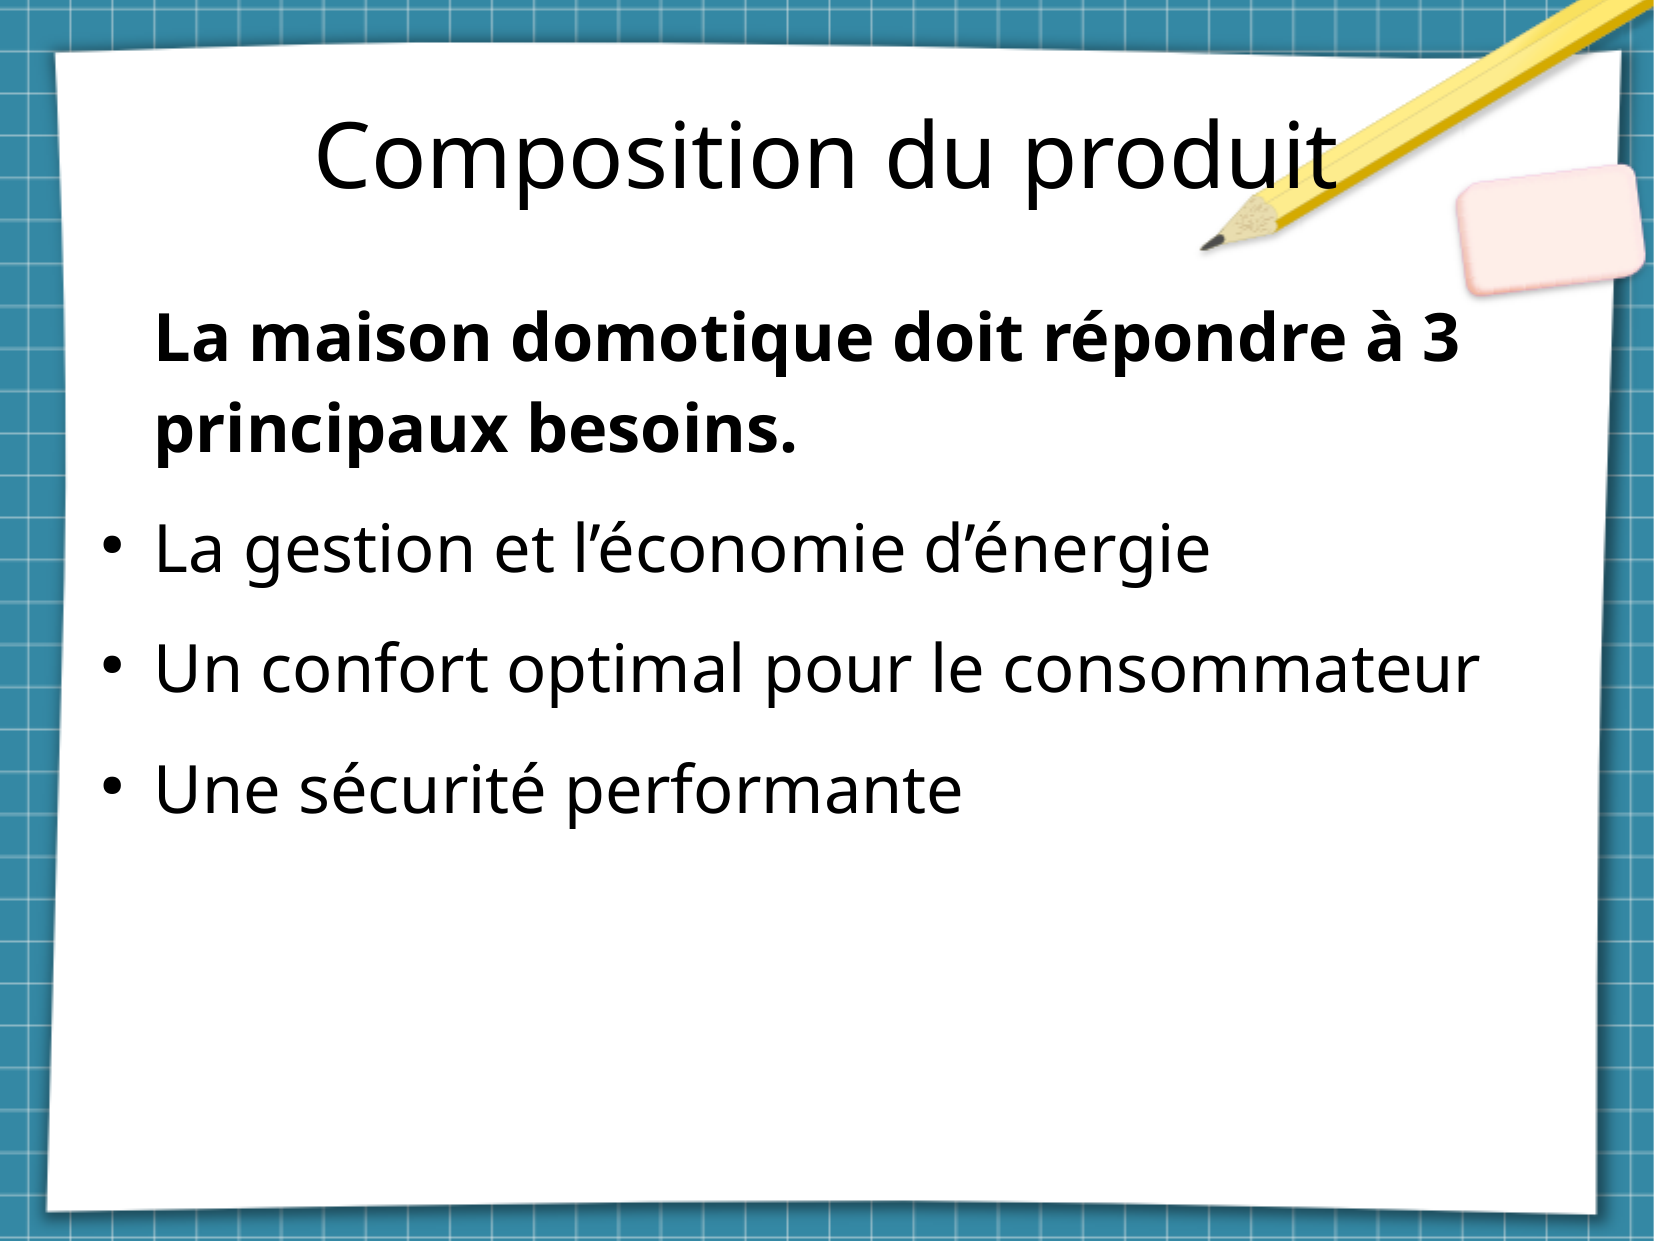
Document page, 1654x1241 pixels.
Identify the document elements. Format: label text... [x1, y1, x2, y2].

list La maison domotique doit répondre à 3 principaux besoins. La gestion et l’économie d’énergie Un confort optimal pour le consommateur Une sécurité performante [82, 290, 1571, 1010]
title Composition du produit [82, 49, 1571, 257]
picture [0, 0, 1654, 1241]
